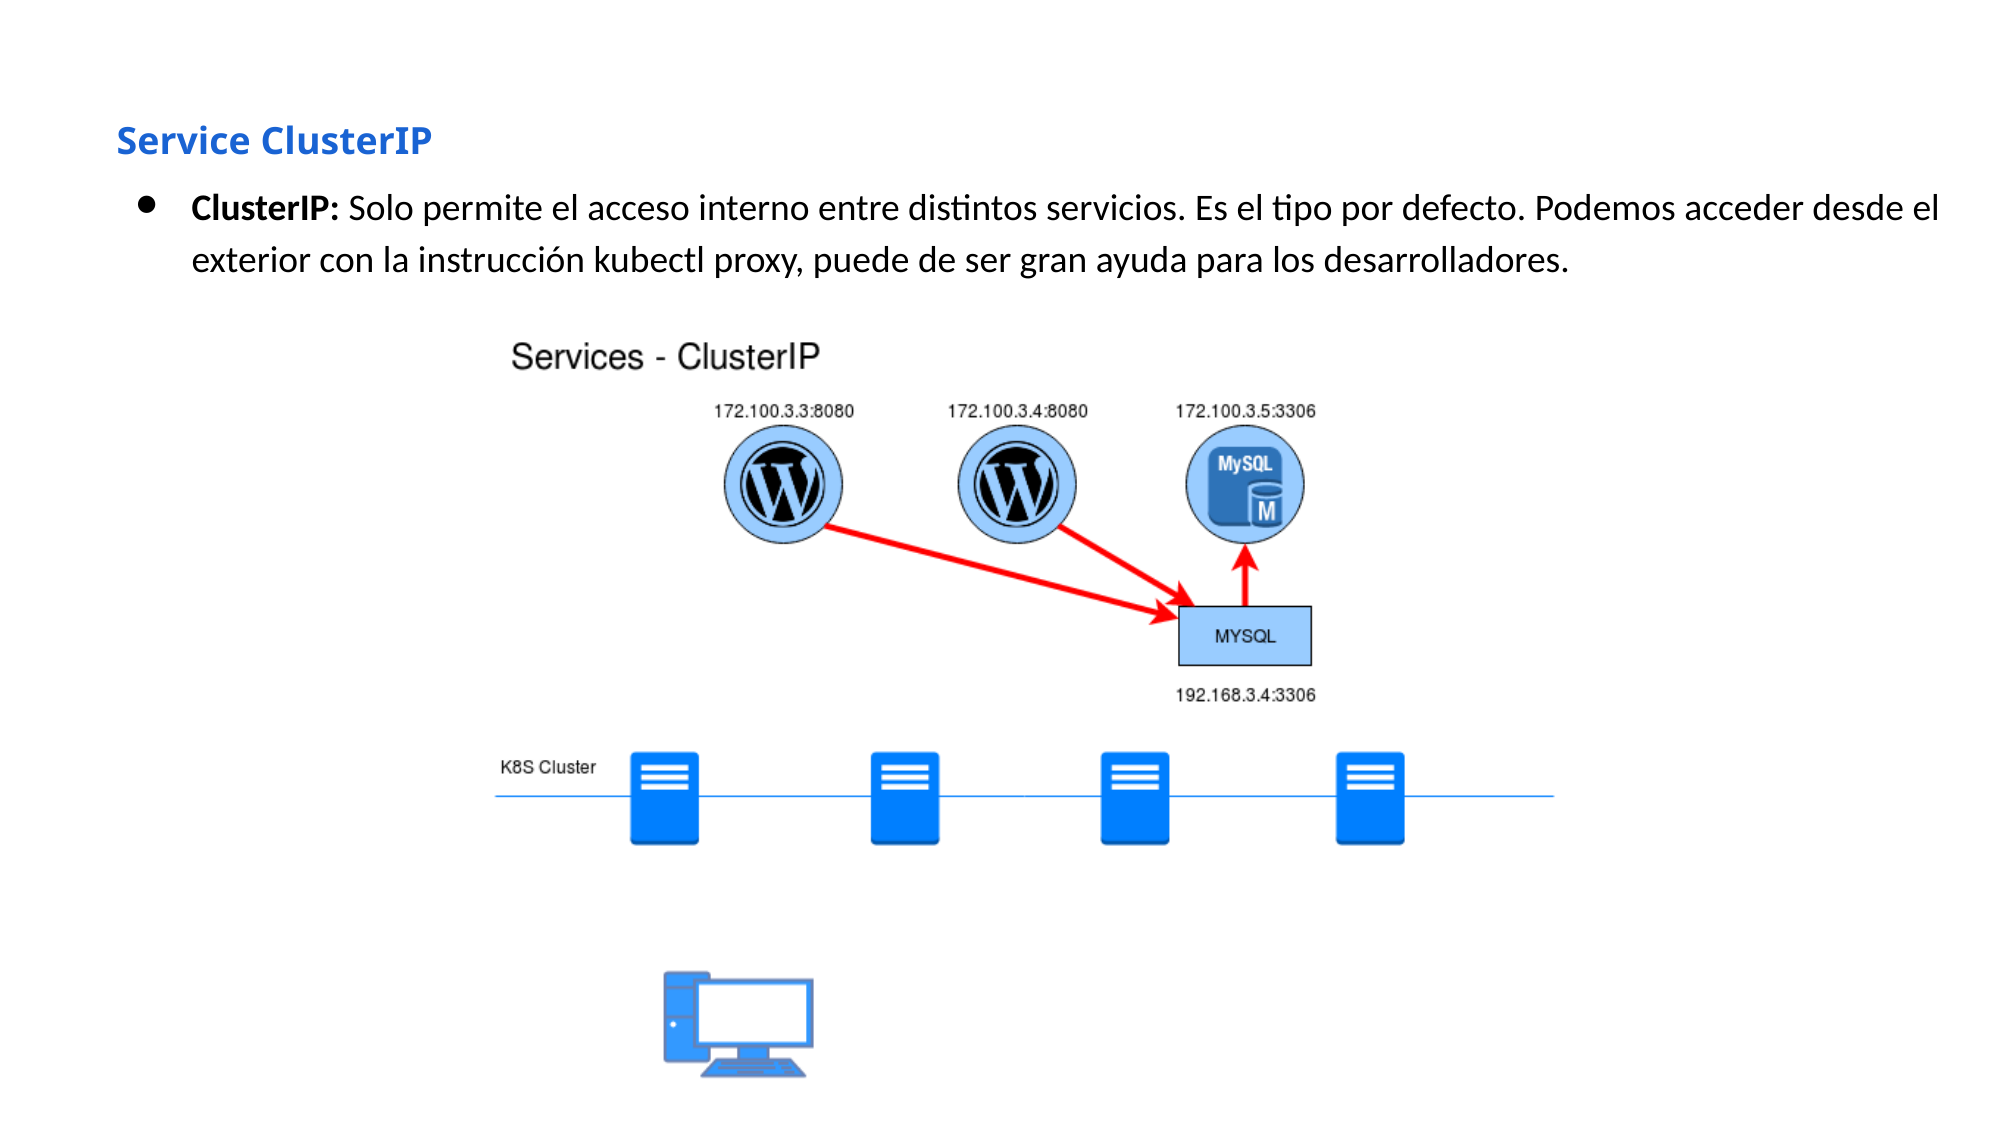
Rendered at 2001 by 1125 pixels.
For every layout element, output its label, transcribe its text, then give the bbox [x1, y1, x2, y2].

picture [436, 322, 1571, 1093]
text_box ClusterIP: Solo permite el acceso interno entre distintos servicios. Es el tipo por defecto. Podemos acceder desde el exterior con la instrucción kubectl proxy, puede de ser gran ayuda para los desarrolladores. [101, 169, 1977, 323]
text_box Service ClusterIP [101, 110, 532, 170]
